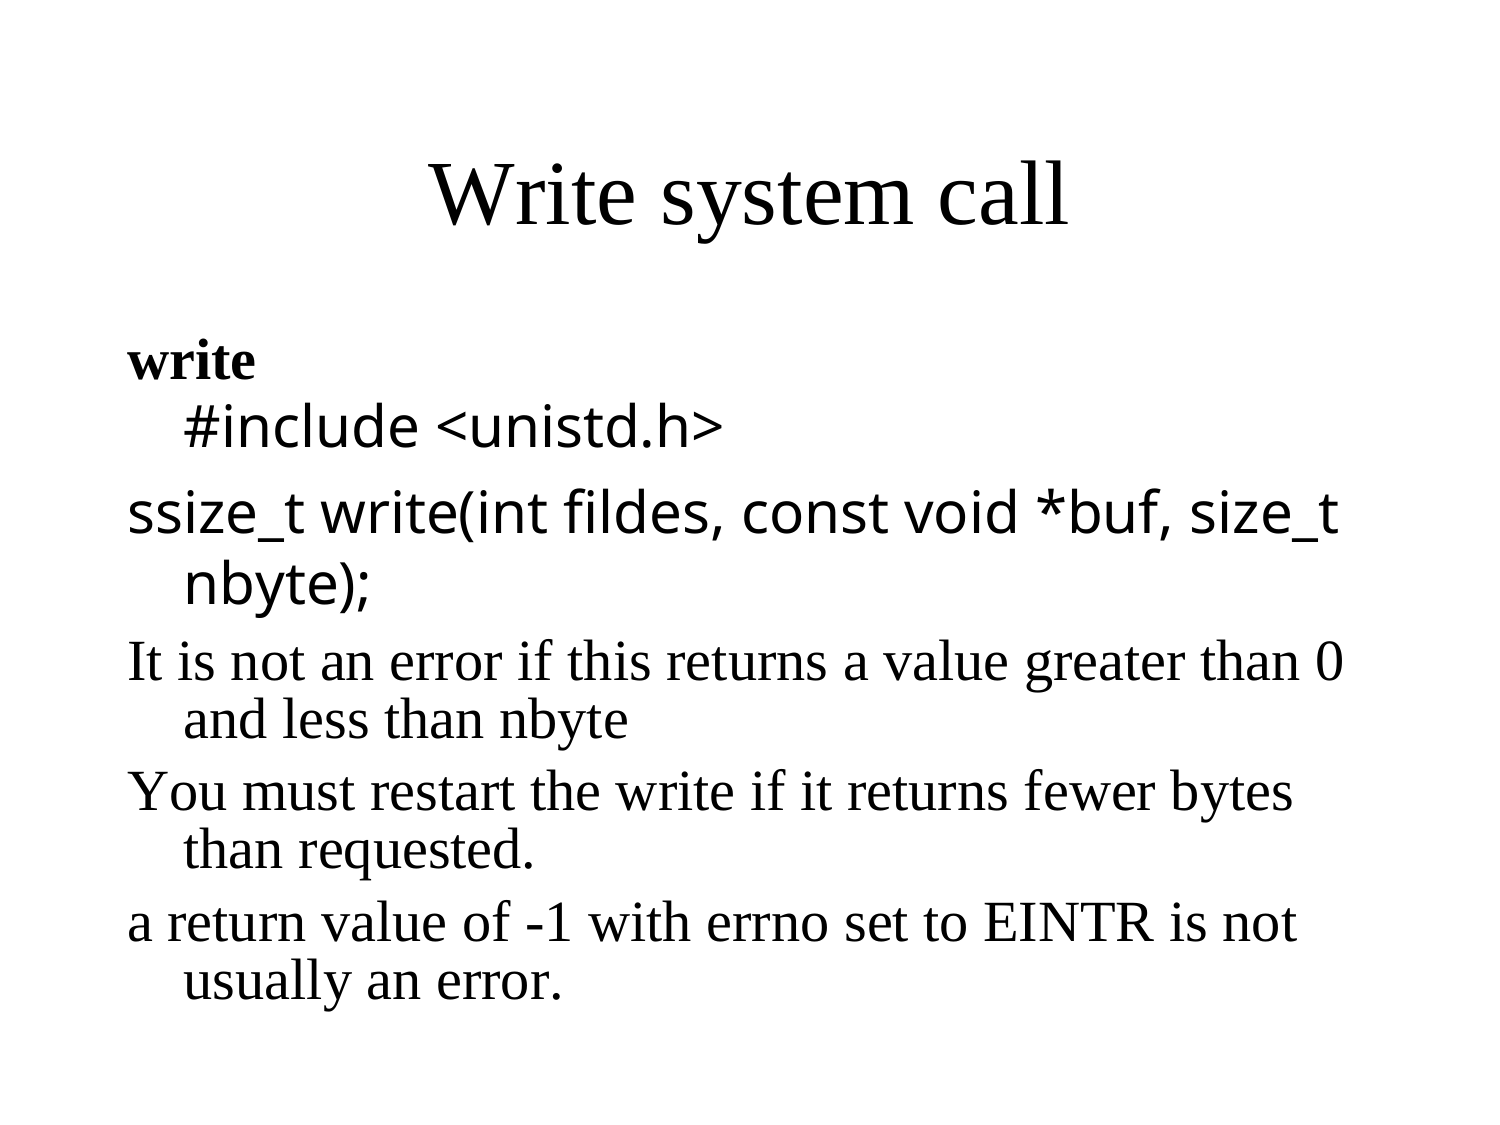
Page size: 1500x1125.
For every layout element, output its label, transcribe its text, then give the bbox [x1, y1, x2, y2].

list write #include <unistd.h> ssize_t write(int fildes, const void *buf, size_t nbyte); It is not an error if this returns a value greater than 0 and less than nbyte You must restart the write if it returns fewer bytes than requested. a return value of -1 with errno set to EINTR is not usually an error. [112, 324, 1388, 1029]
title Write system call [112, 99, 1388, 288]
